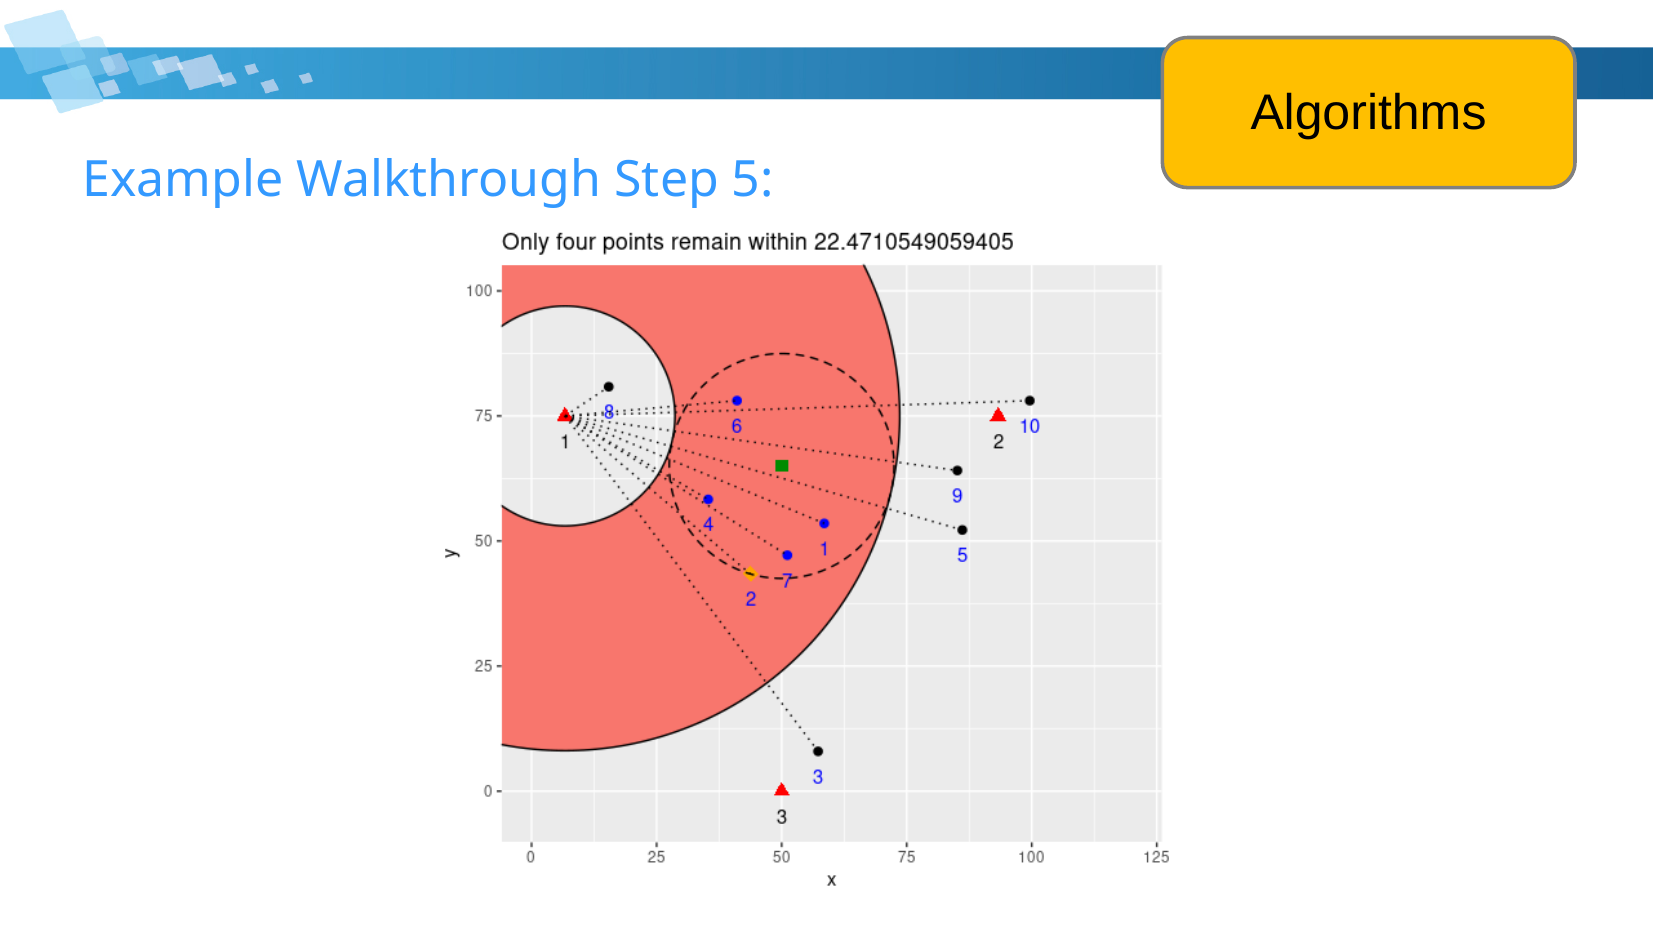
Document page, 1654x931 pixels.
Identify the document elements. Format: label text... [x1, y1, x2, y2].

title Example Walkthrough Step 5: [82, 99, 1571, 255]
text_box Algorithms [1162, 37, 1576, 188]
picture [0, 0, 1653, 929]
